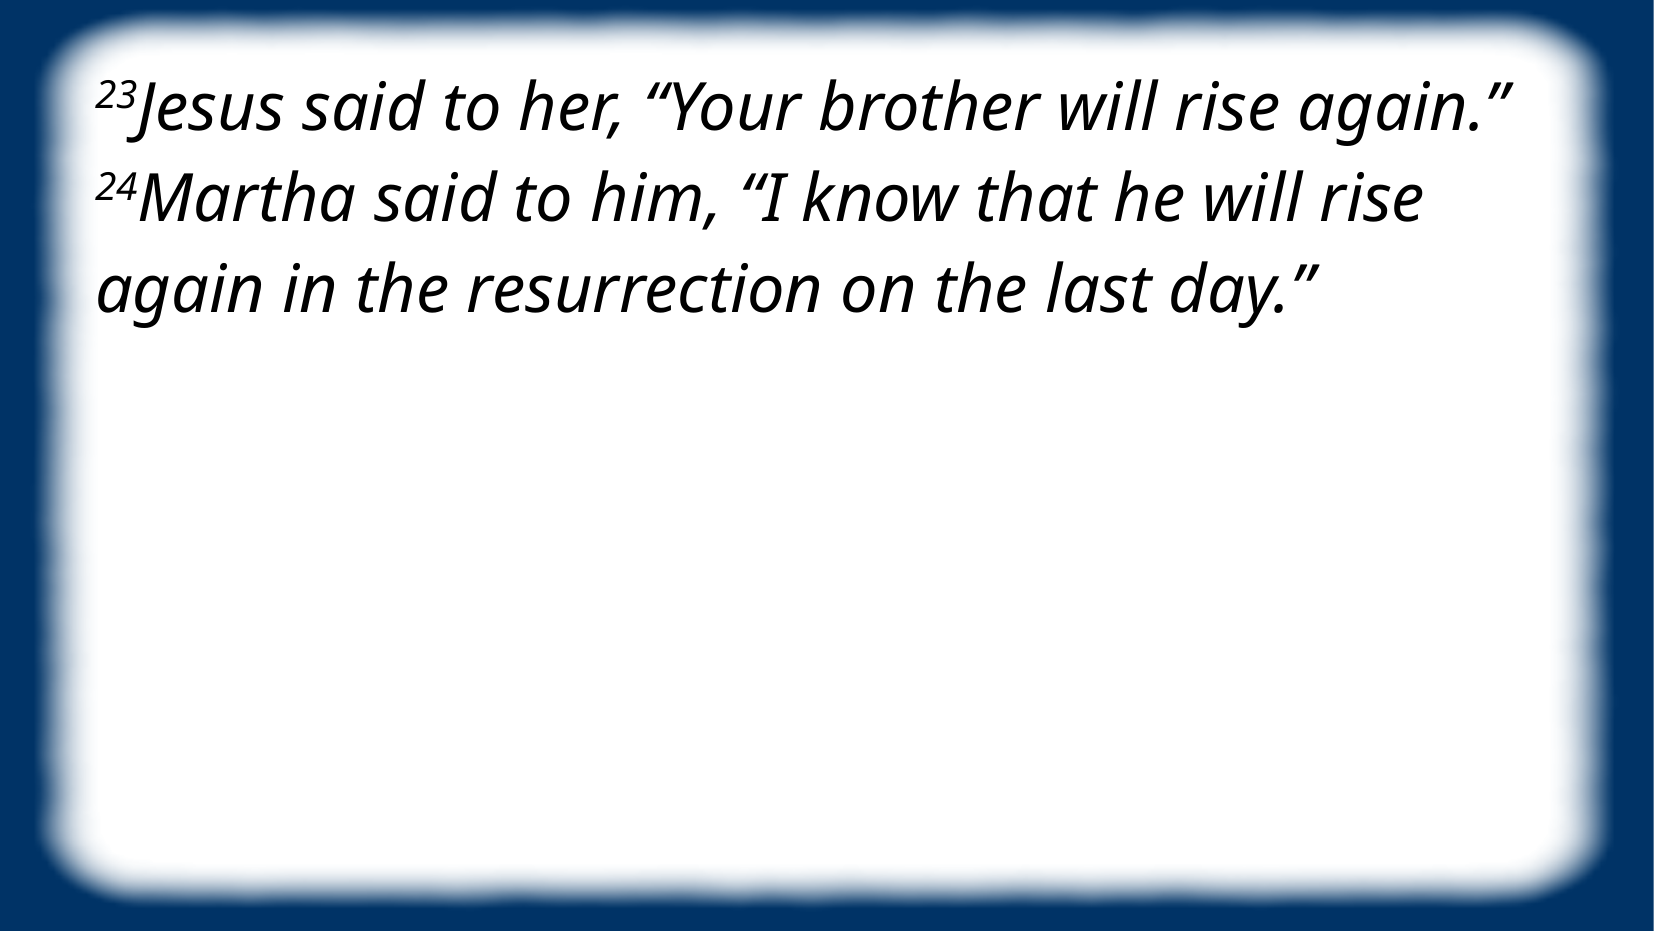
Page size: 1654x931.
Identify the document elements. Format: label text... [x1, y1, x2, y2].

text_box 23Jesus said to her, “Your brother will rise again.” 24Martha said to him, “I know that he will rise again in the resurrection on the last day.” [80, 52, 1546, 346]
picture [0, 0, 1654, 931]
